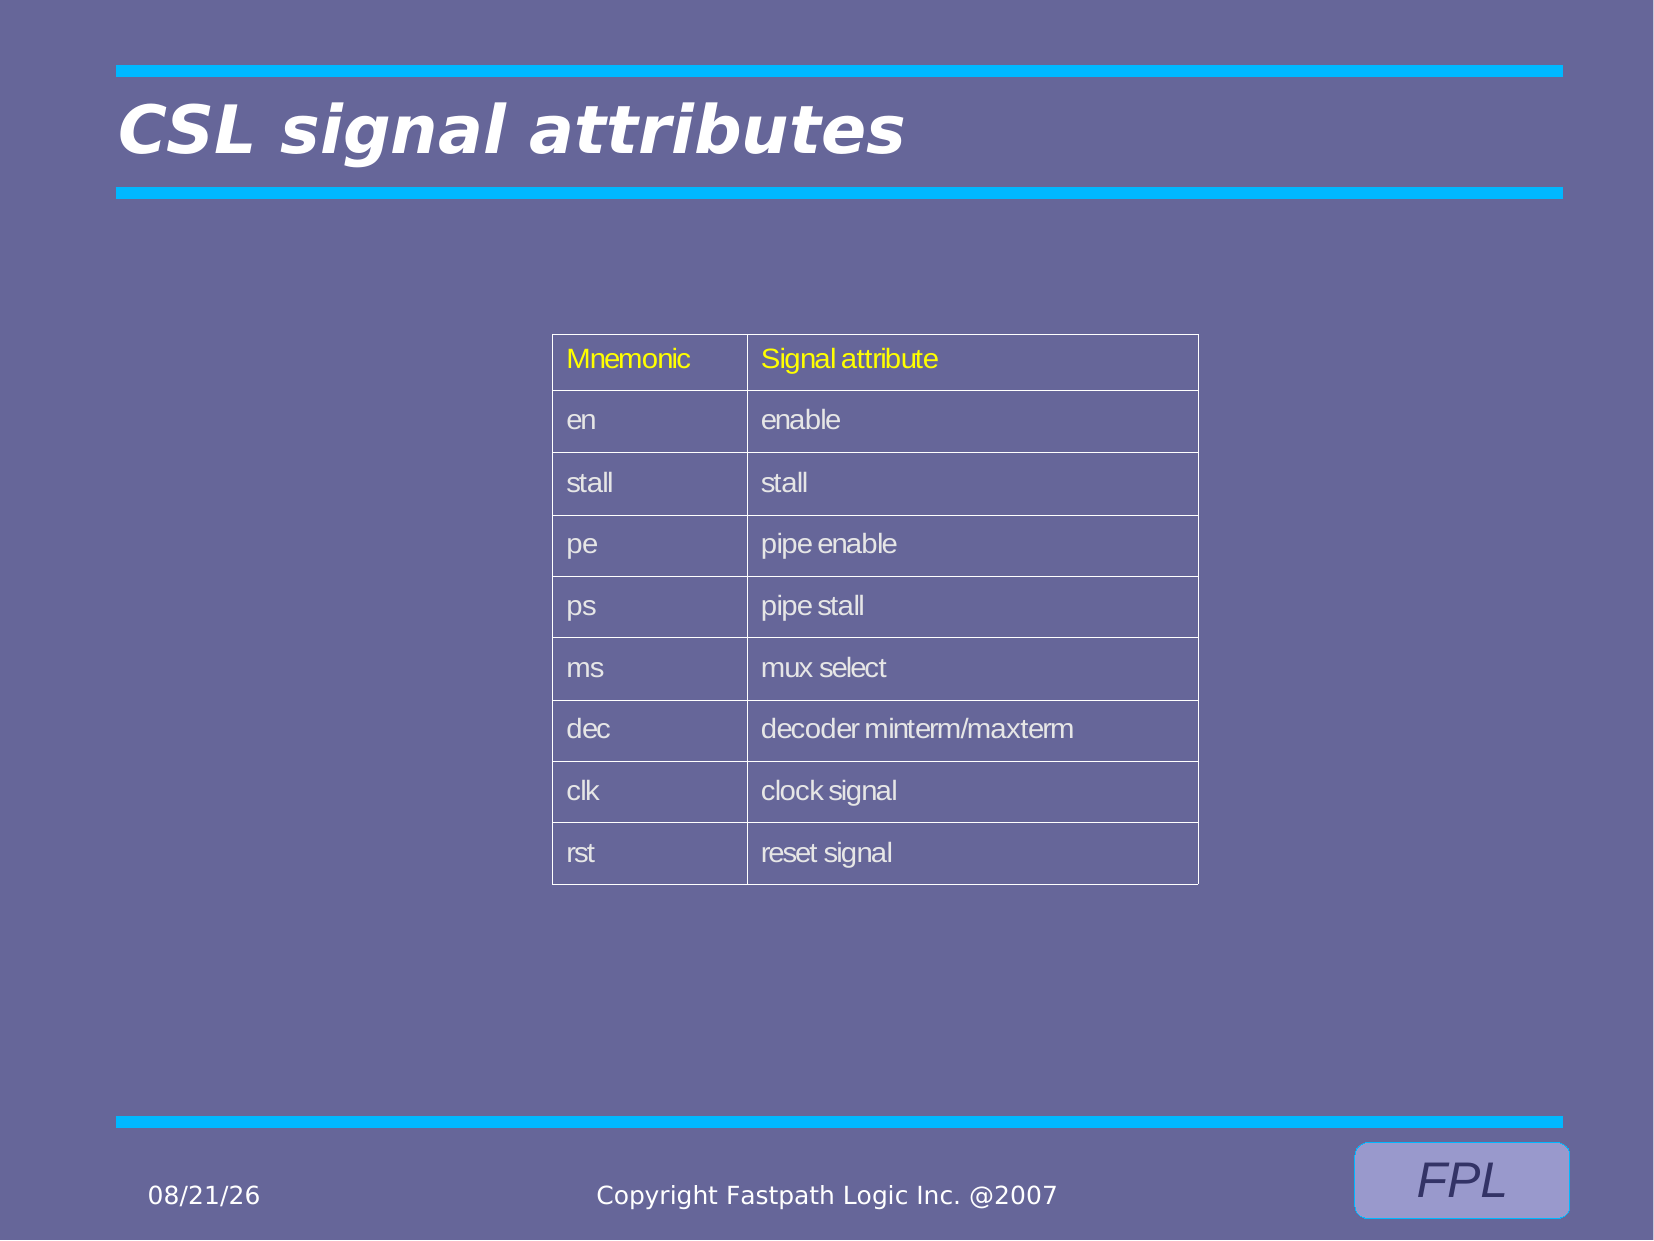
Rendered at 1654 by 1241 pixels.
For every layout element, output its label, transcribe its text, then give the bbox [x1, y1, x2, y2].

title CSL signal attributes [118, 41, 1531, 219]
chart [550, 332, 1200, 887]
